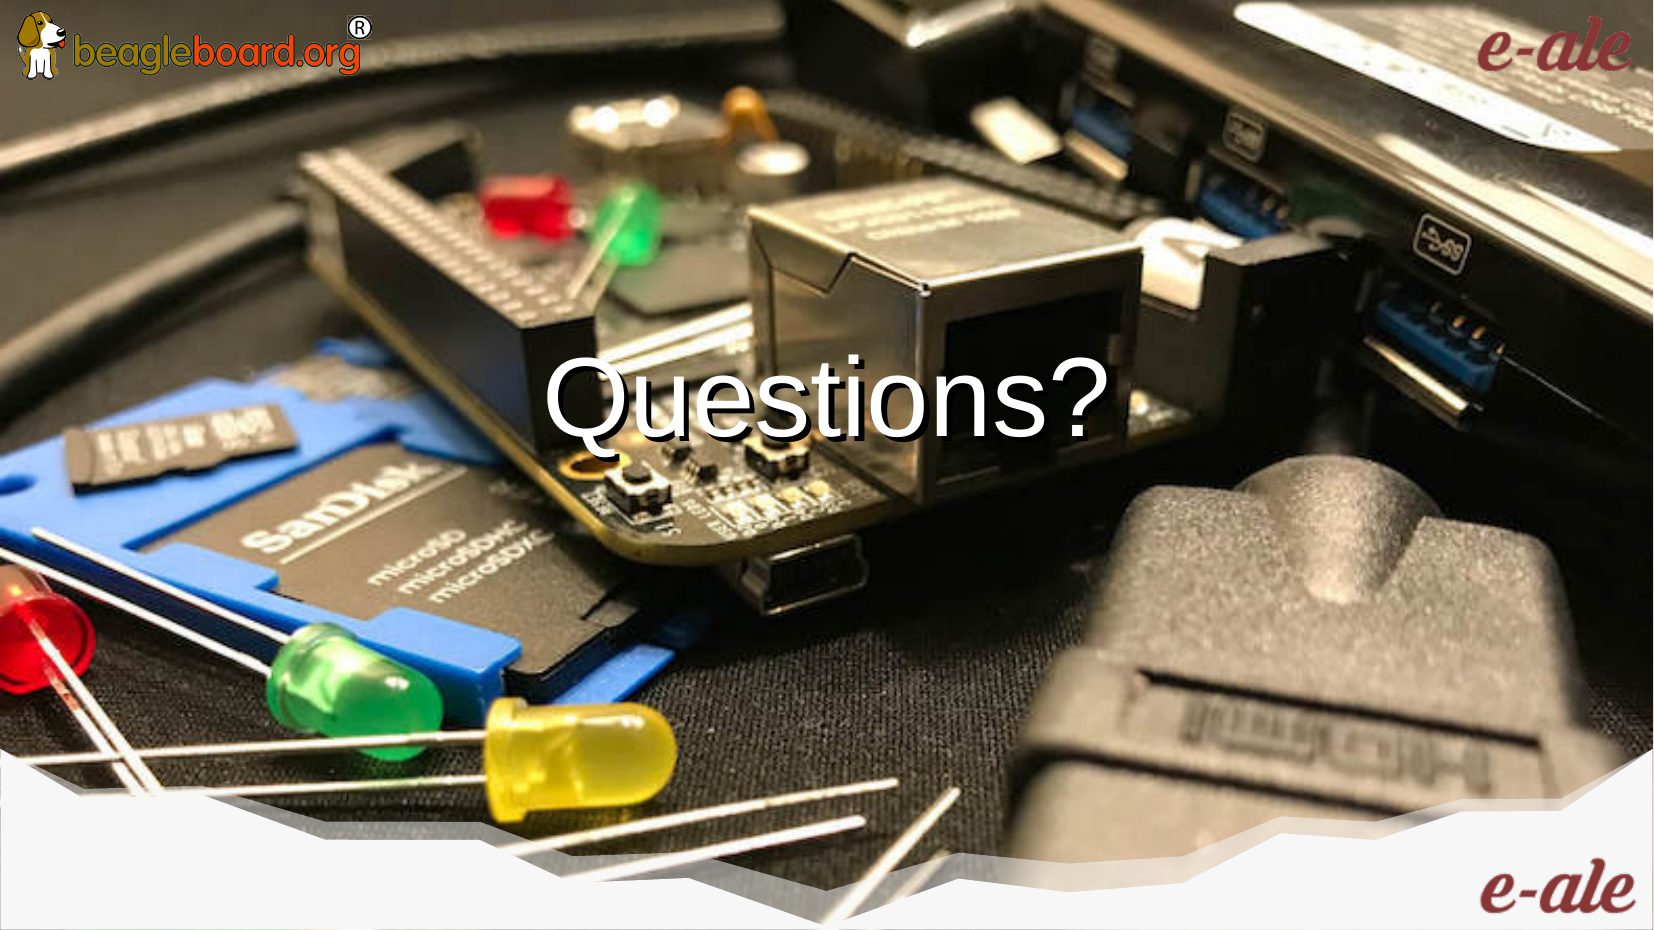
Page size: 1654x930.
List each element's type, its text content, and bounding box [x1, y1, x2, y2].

subtitle Questions? [82, 37, 1571, 757]
picture [0, 0, 1654, 930]
